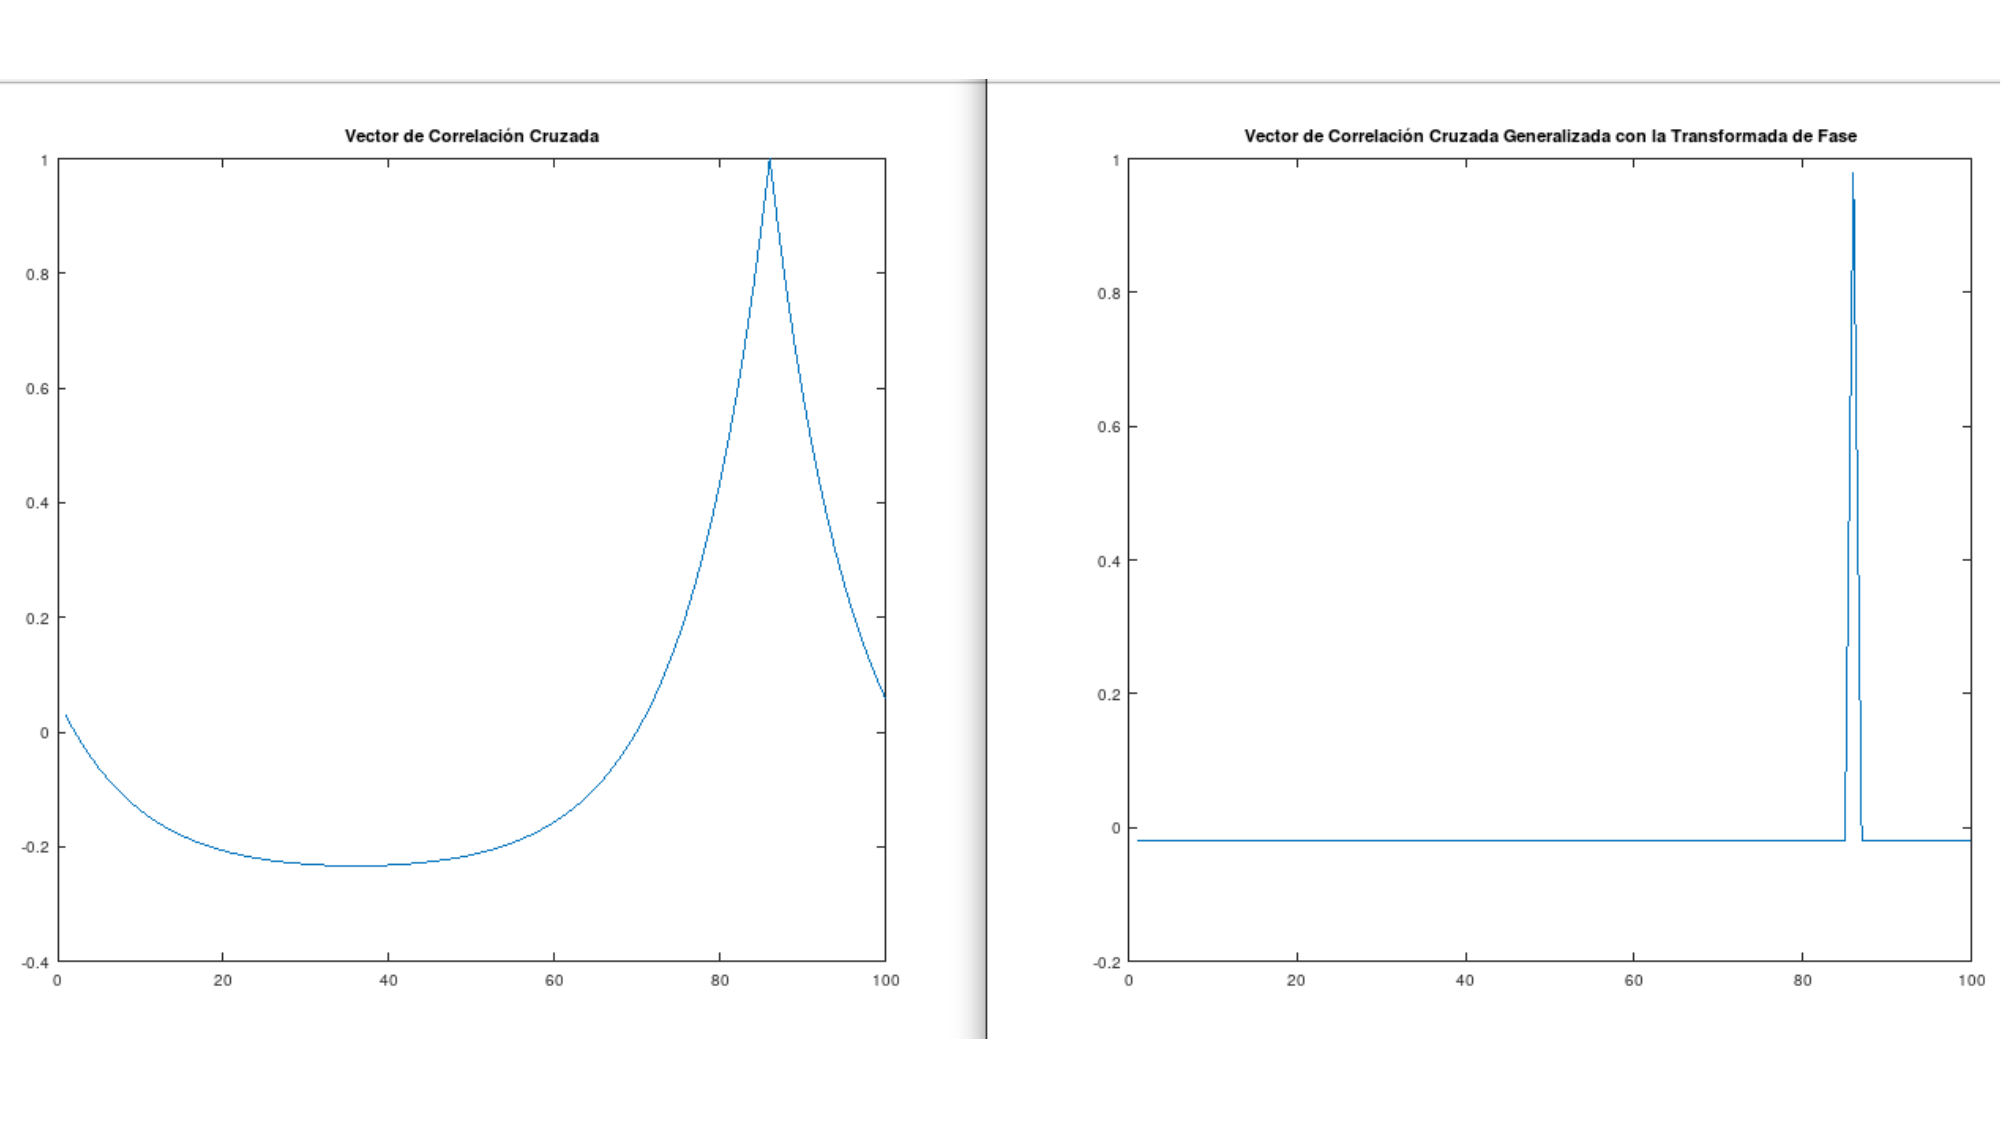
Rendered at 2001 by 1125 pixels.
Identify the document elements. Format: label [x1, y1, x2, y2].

picture [0, 79, 2001, 1039]
